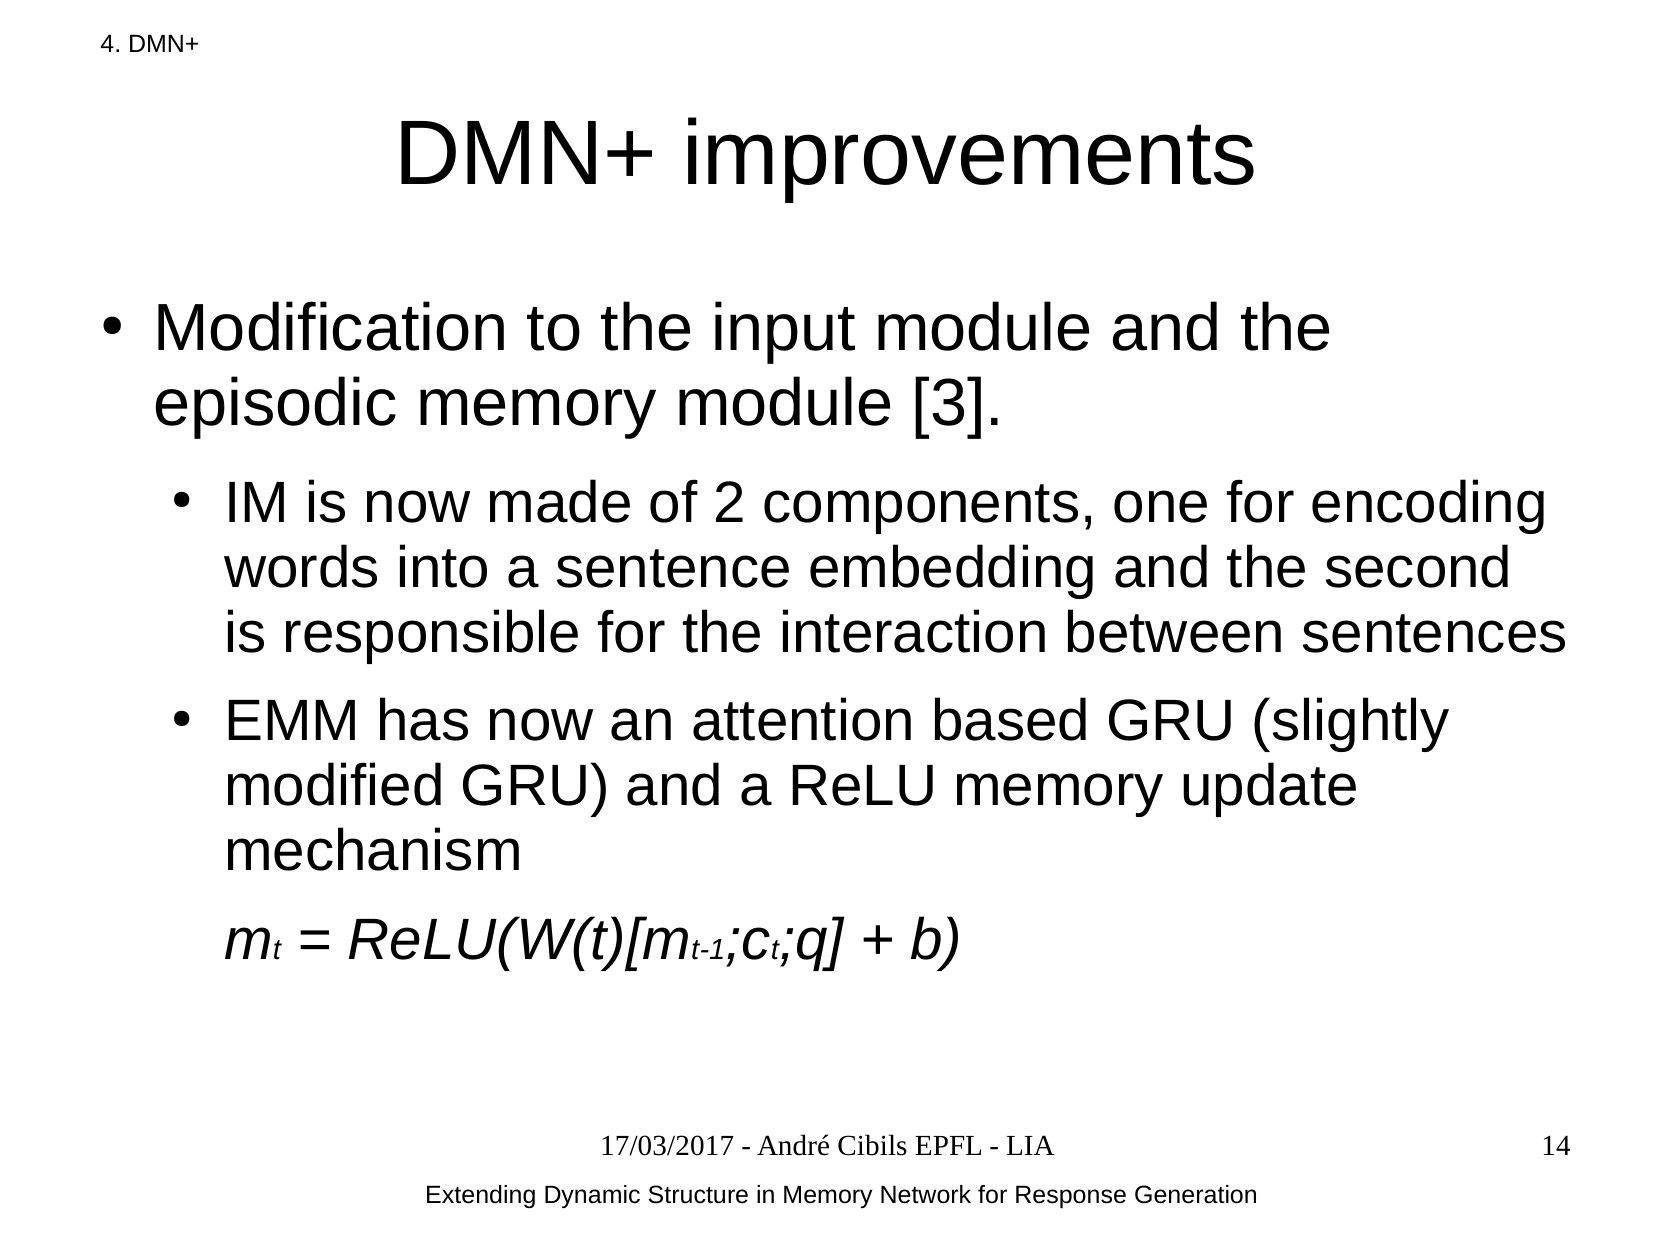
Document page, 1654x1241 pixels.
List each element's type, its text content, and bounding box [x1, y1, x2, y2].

title DMN+ improvements [82, 49, 1571, 257]
list 4. DMN+ [29, 29, 945, 58]
list Modification to the input module and the episodic memory module [3]. IM is now made of 2 components, one for encoding words into a sentence embedding and the second is responsible for the interaction between sentences EMM has now an attention based GRU (slightly modified GRU) and a ReLU memory update mechanism mt = ReLU(W(t)[mt-1;ct;q] + b) [82, 290, 1571, 1109]
list Extending Dynamic Structure in Memory Network for Response Generation [354, 1181, 1270, 1210]
